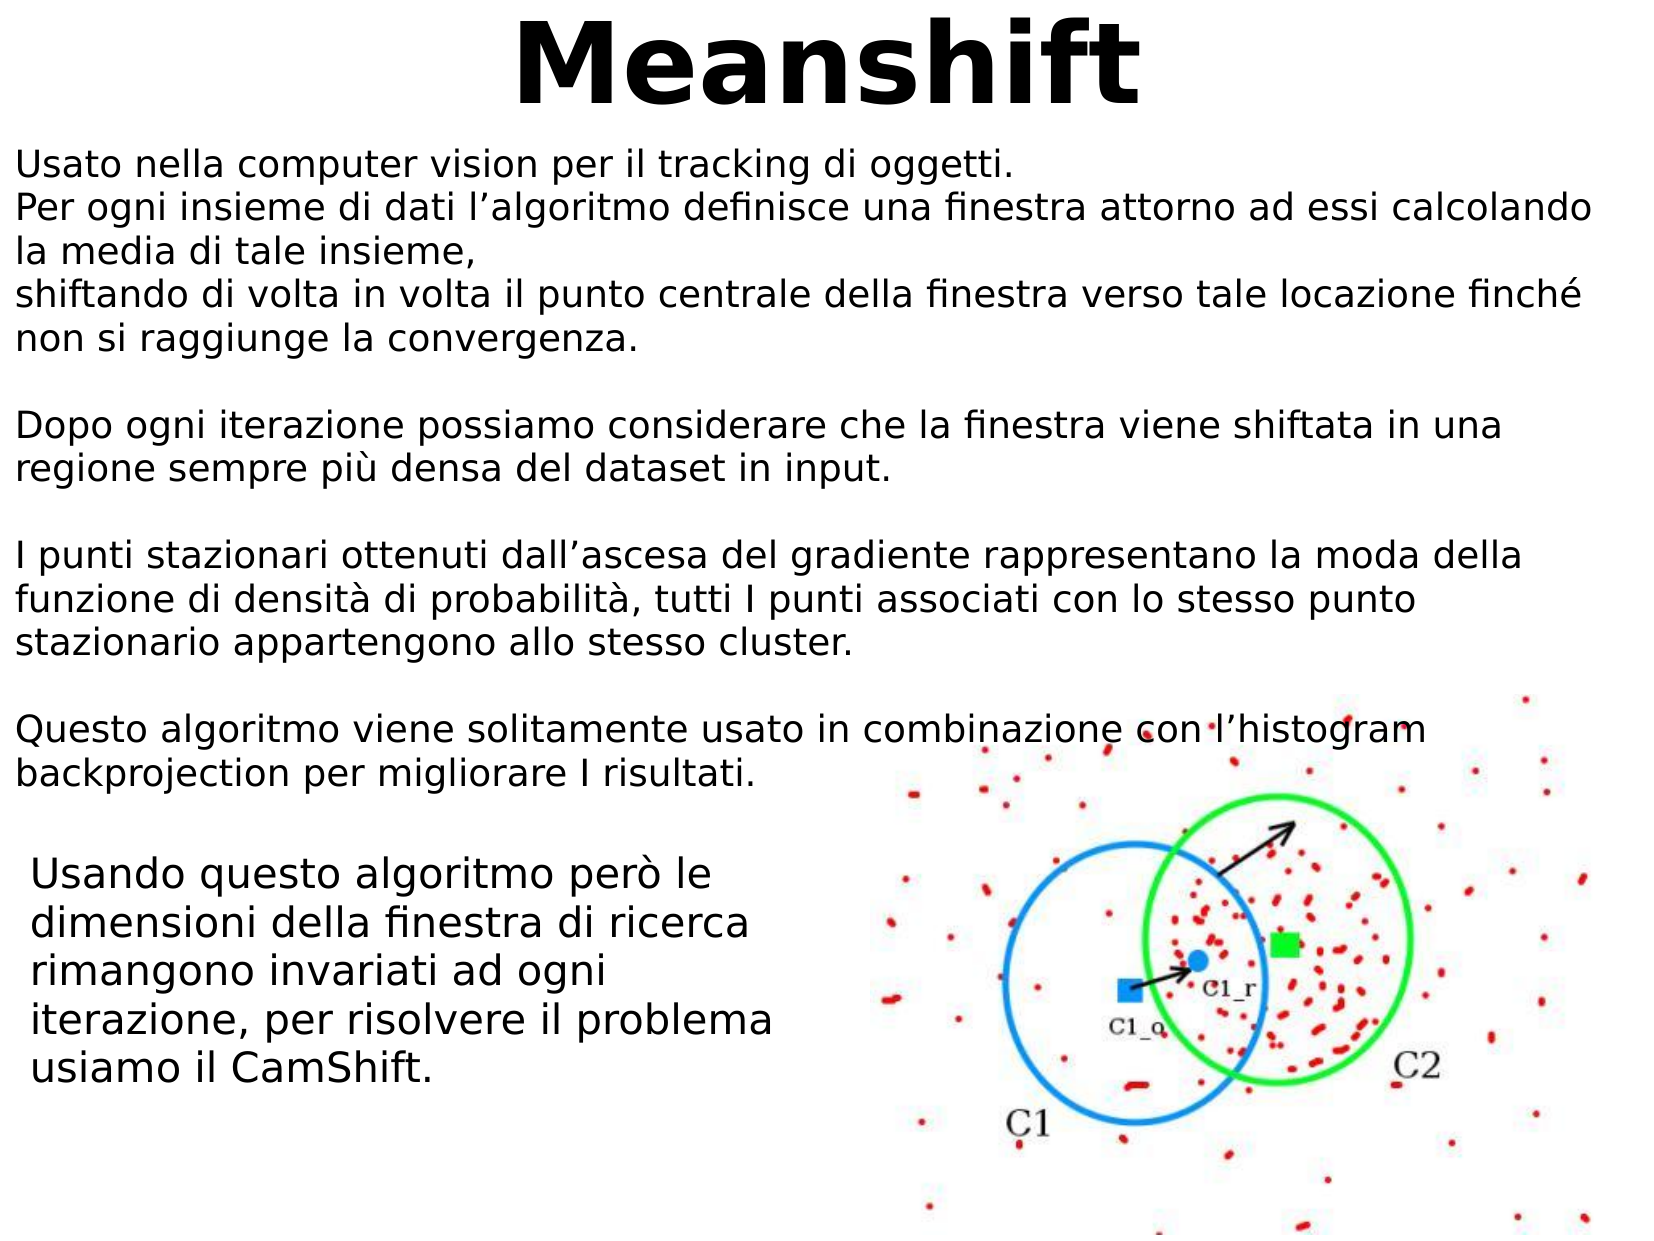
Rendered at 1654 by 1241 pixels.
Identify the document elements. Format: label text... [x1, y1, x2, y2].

title Meanshift [82, 0, 1571, 135]
text_box Usando questo algoritmo però le dimensioni della finestra di ricerca rimangono invariati ad ogni iterazione, per risolvere il problema usiamo il CamShift. [15, 842, 842, 1100]
text_box Usato nella computer vision per il tracking di oggetti. Per ogni insieme di dati l’algoritmo definisce una finestra attorno ad essi calcolando la media di tale insieme, shiftando di volta in volta il punto centrale della finestra verso tale locazione finché non si raggiunge la convergenza. Dopo ogni iterazione possiamo considerare che la finestra viene shiftata in una regione sempre più densa del dataset in input. I punti stazionari ottenuti dall’ascesa del gradiente rappresentano la moda della funzione di densità di probabilità, tutti I punti associati con lo stesso punto stazionario appartengono allo stesso cluster. Questo algoritmo viene solitamente usato in combinazione con l’histogram backprojection per migliorare I risultati. [0, 135, 1636, 803]
picture [870, 803, 1594, 1235]
